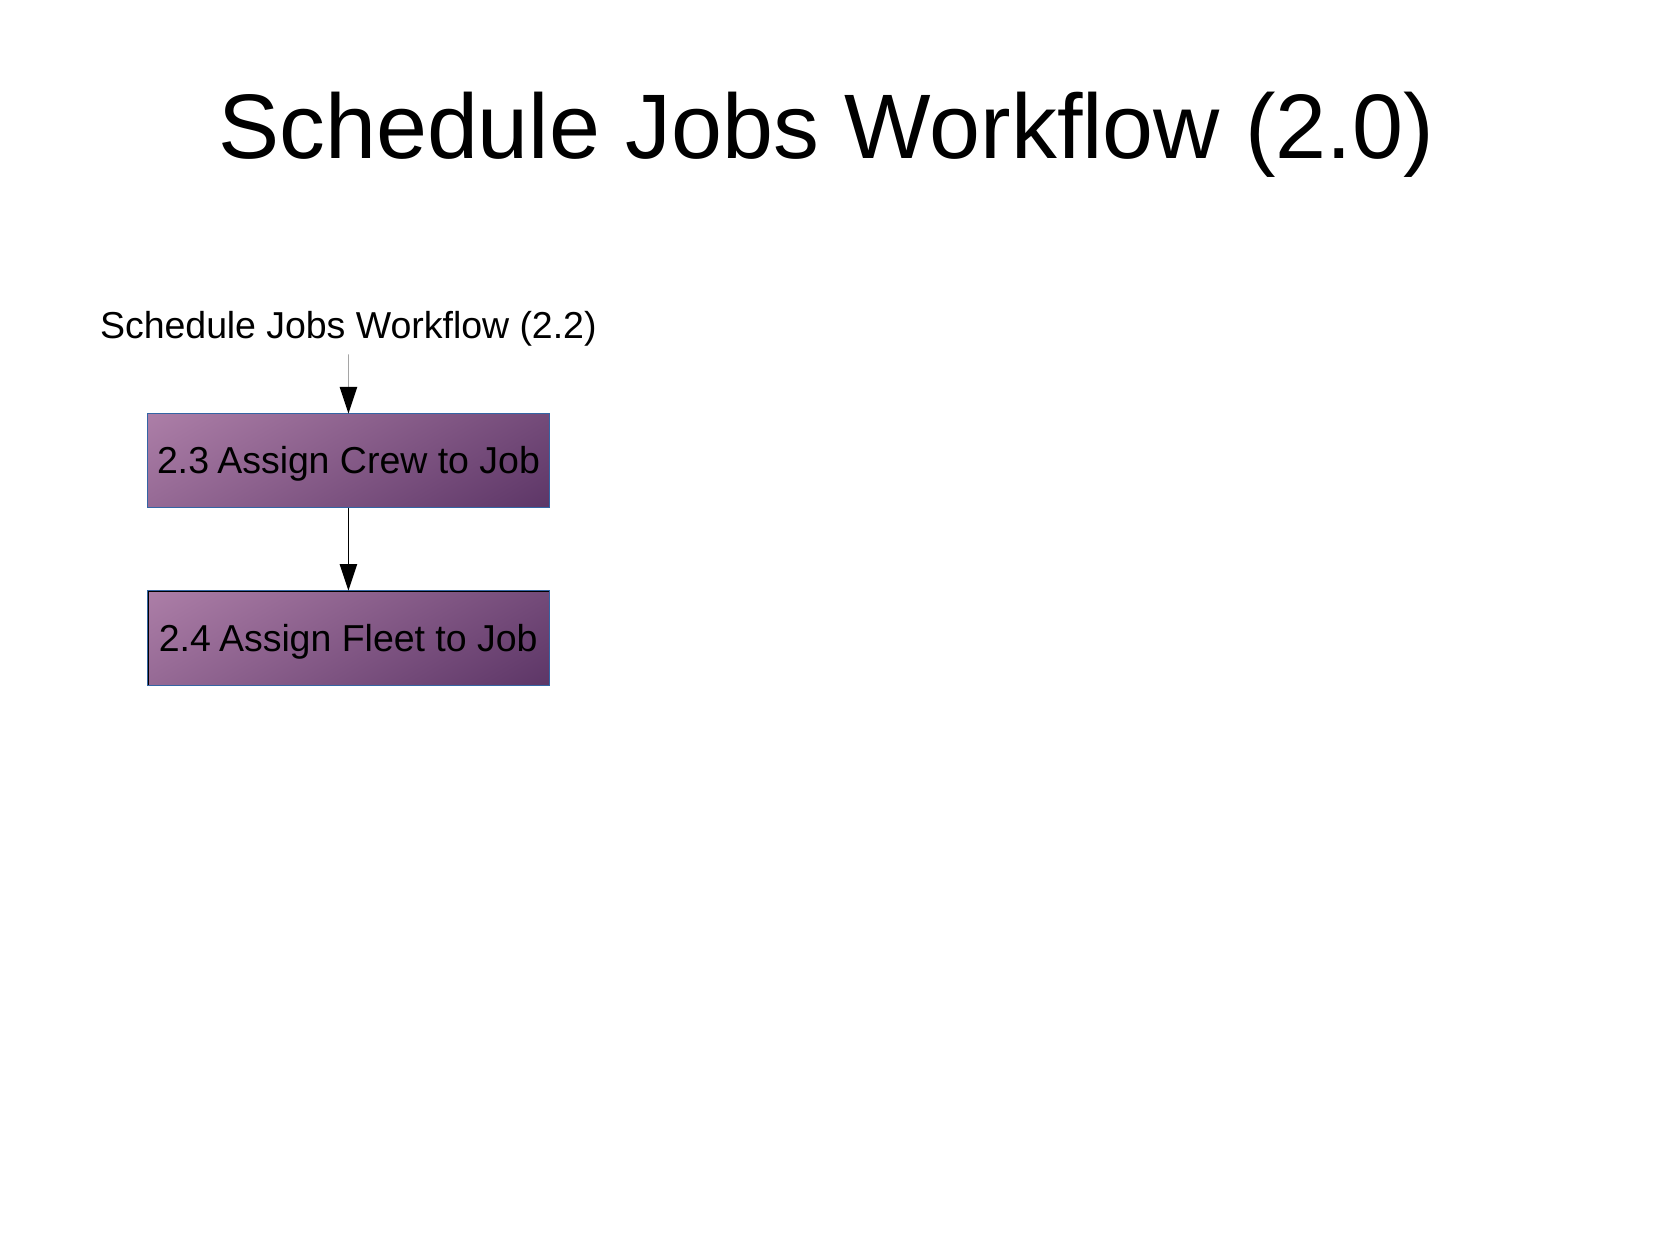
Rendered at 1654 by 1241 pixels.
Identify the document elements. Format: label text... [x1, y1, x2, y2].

text_box 2.3 Assign Crew to Job [147, 413, 550, 508]
title Schedule Jobs Workflow (2.0) [82, 23, 1571, 231]
text_box Schedule Jobs Workflow (2.2) [85, 297, 612, 355]
text_box 2.4 Assign Fleet to Job [147, 590, 550, 686]
